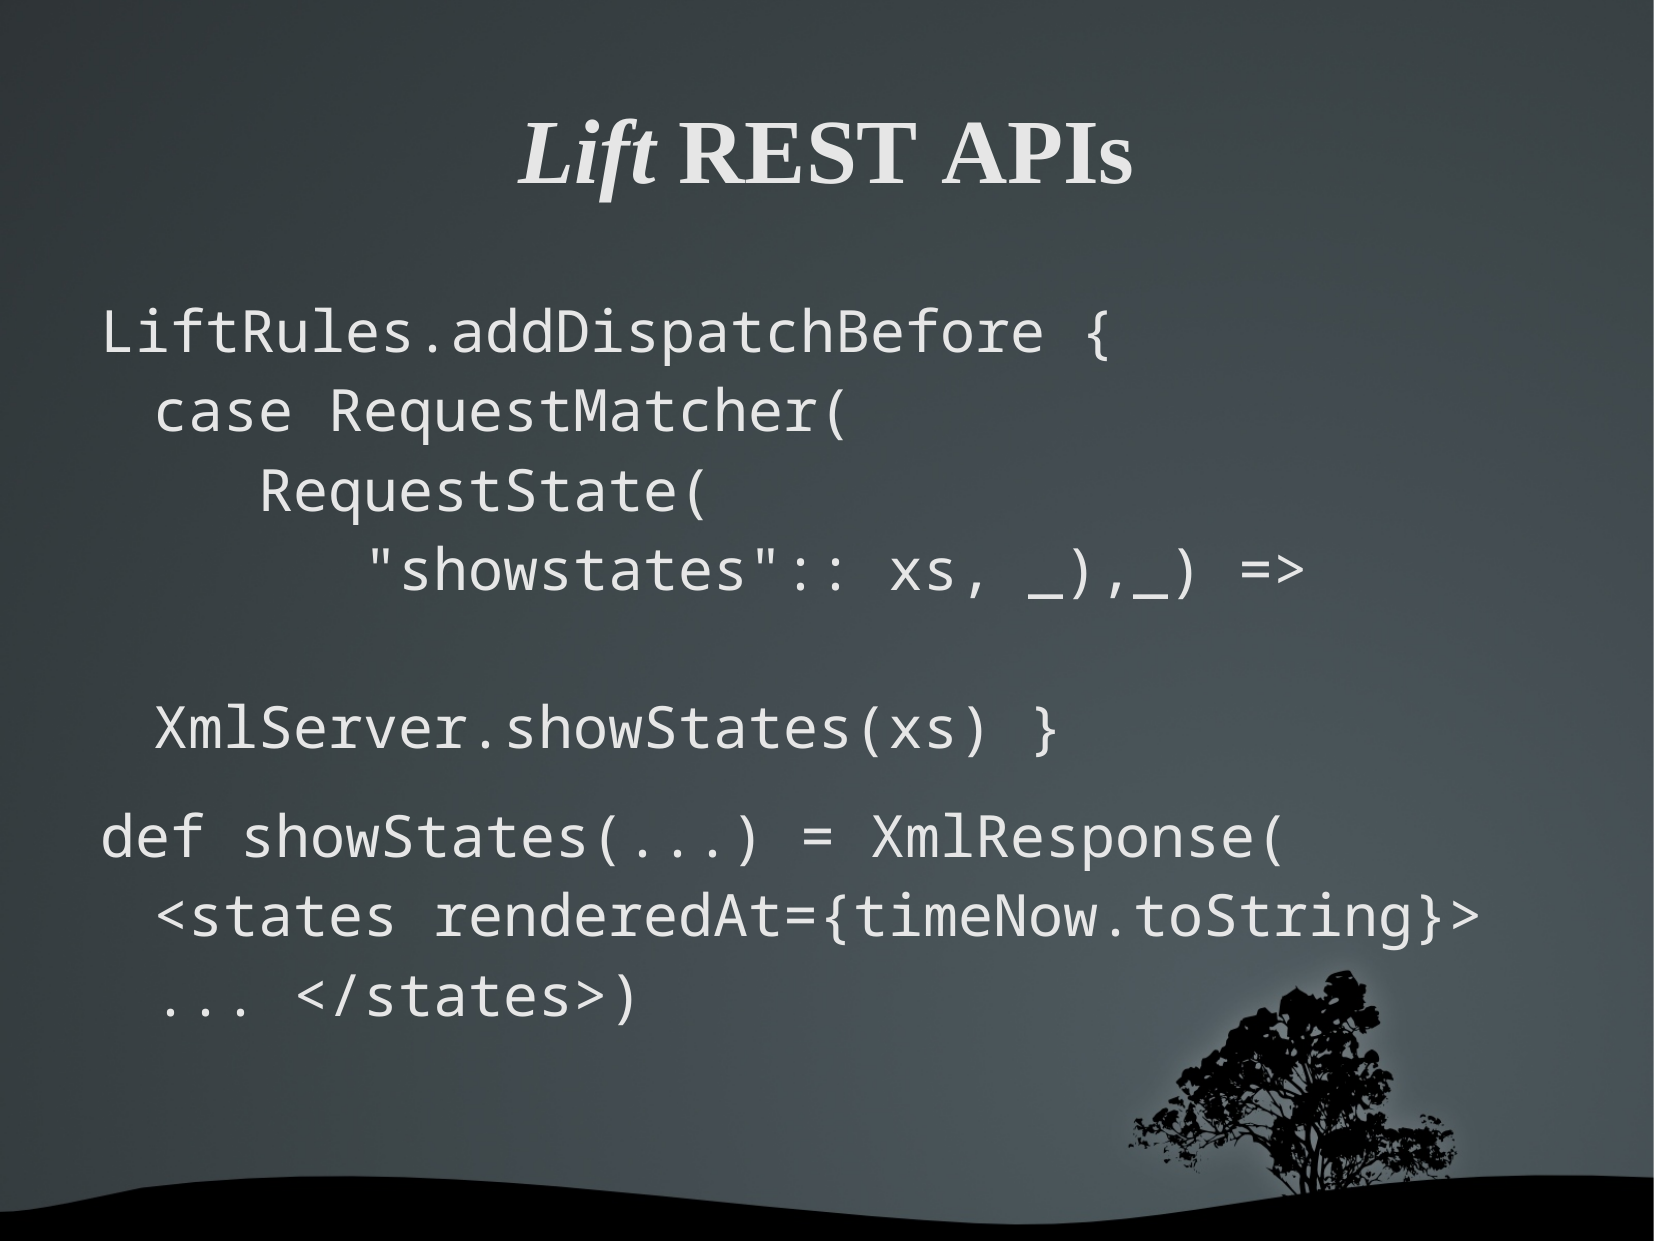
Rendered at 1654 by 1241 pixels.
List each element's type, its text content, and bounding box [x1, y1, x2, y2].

title Lift REST APIs [82, 56, 1571, 250]
picture [0, 0, 1654, 1241]
list LiftRules.addDispatchBefore { case RequestMatcher( RequestState( "showstates":: xs, _),_) => XmlServer.showStates(xs) } def showStates(...) = XmlResponse( <states renderedAt={timeNow.toString}> ... </states>) [82, 290, 1571, 1094]
